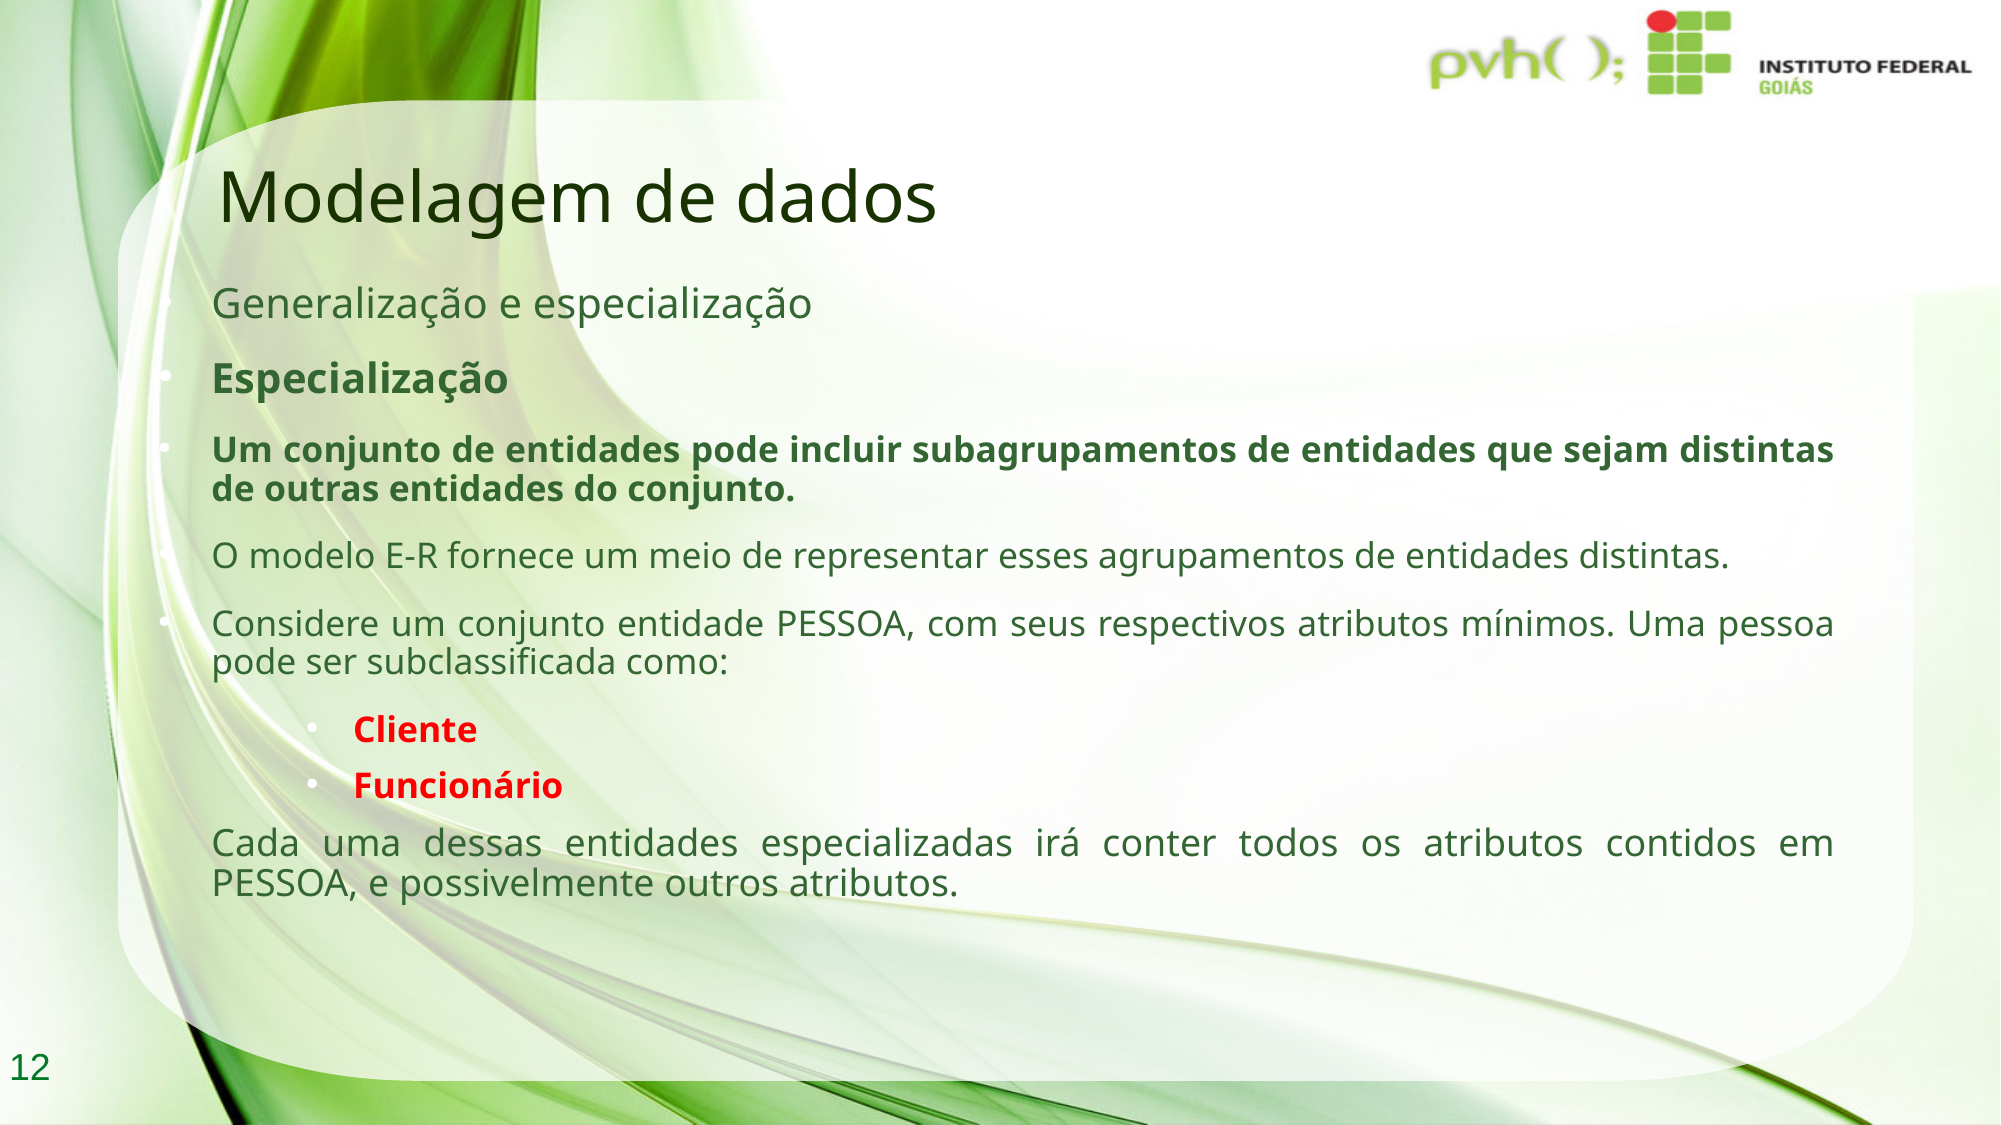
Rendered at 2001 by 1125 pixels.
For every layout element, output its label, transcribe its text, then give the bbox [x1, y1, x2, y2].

text_box <número> [0, 1039, 195, 1110]
text_box [118, 100, 1837, 953]
picture [0, 0, 2000, 1125]
text_box [148, 343, 1914, 1081]
title Modelagem de dados [202, 154, 1928, 343]
list Generalização e especialização Especialização Um conjunto de entidades pode incluir subagrupamentos de entidades que sejam distintas de outras entidades do conjunto. O modelo E-R fornece um meio de representar esses agrupamentos de entidades distintas. Considere um conjunto entidade PESSOA, com seus respectivos atributos mínimos. Uma pessoa pode ser subclassificada como: Cliente Funcionário Cada uma dessas entidades especializadas irá conter todos os atributos contidos em PESSOA, e possivelmente outros atributos. [125, 275, 1851, 990]
